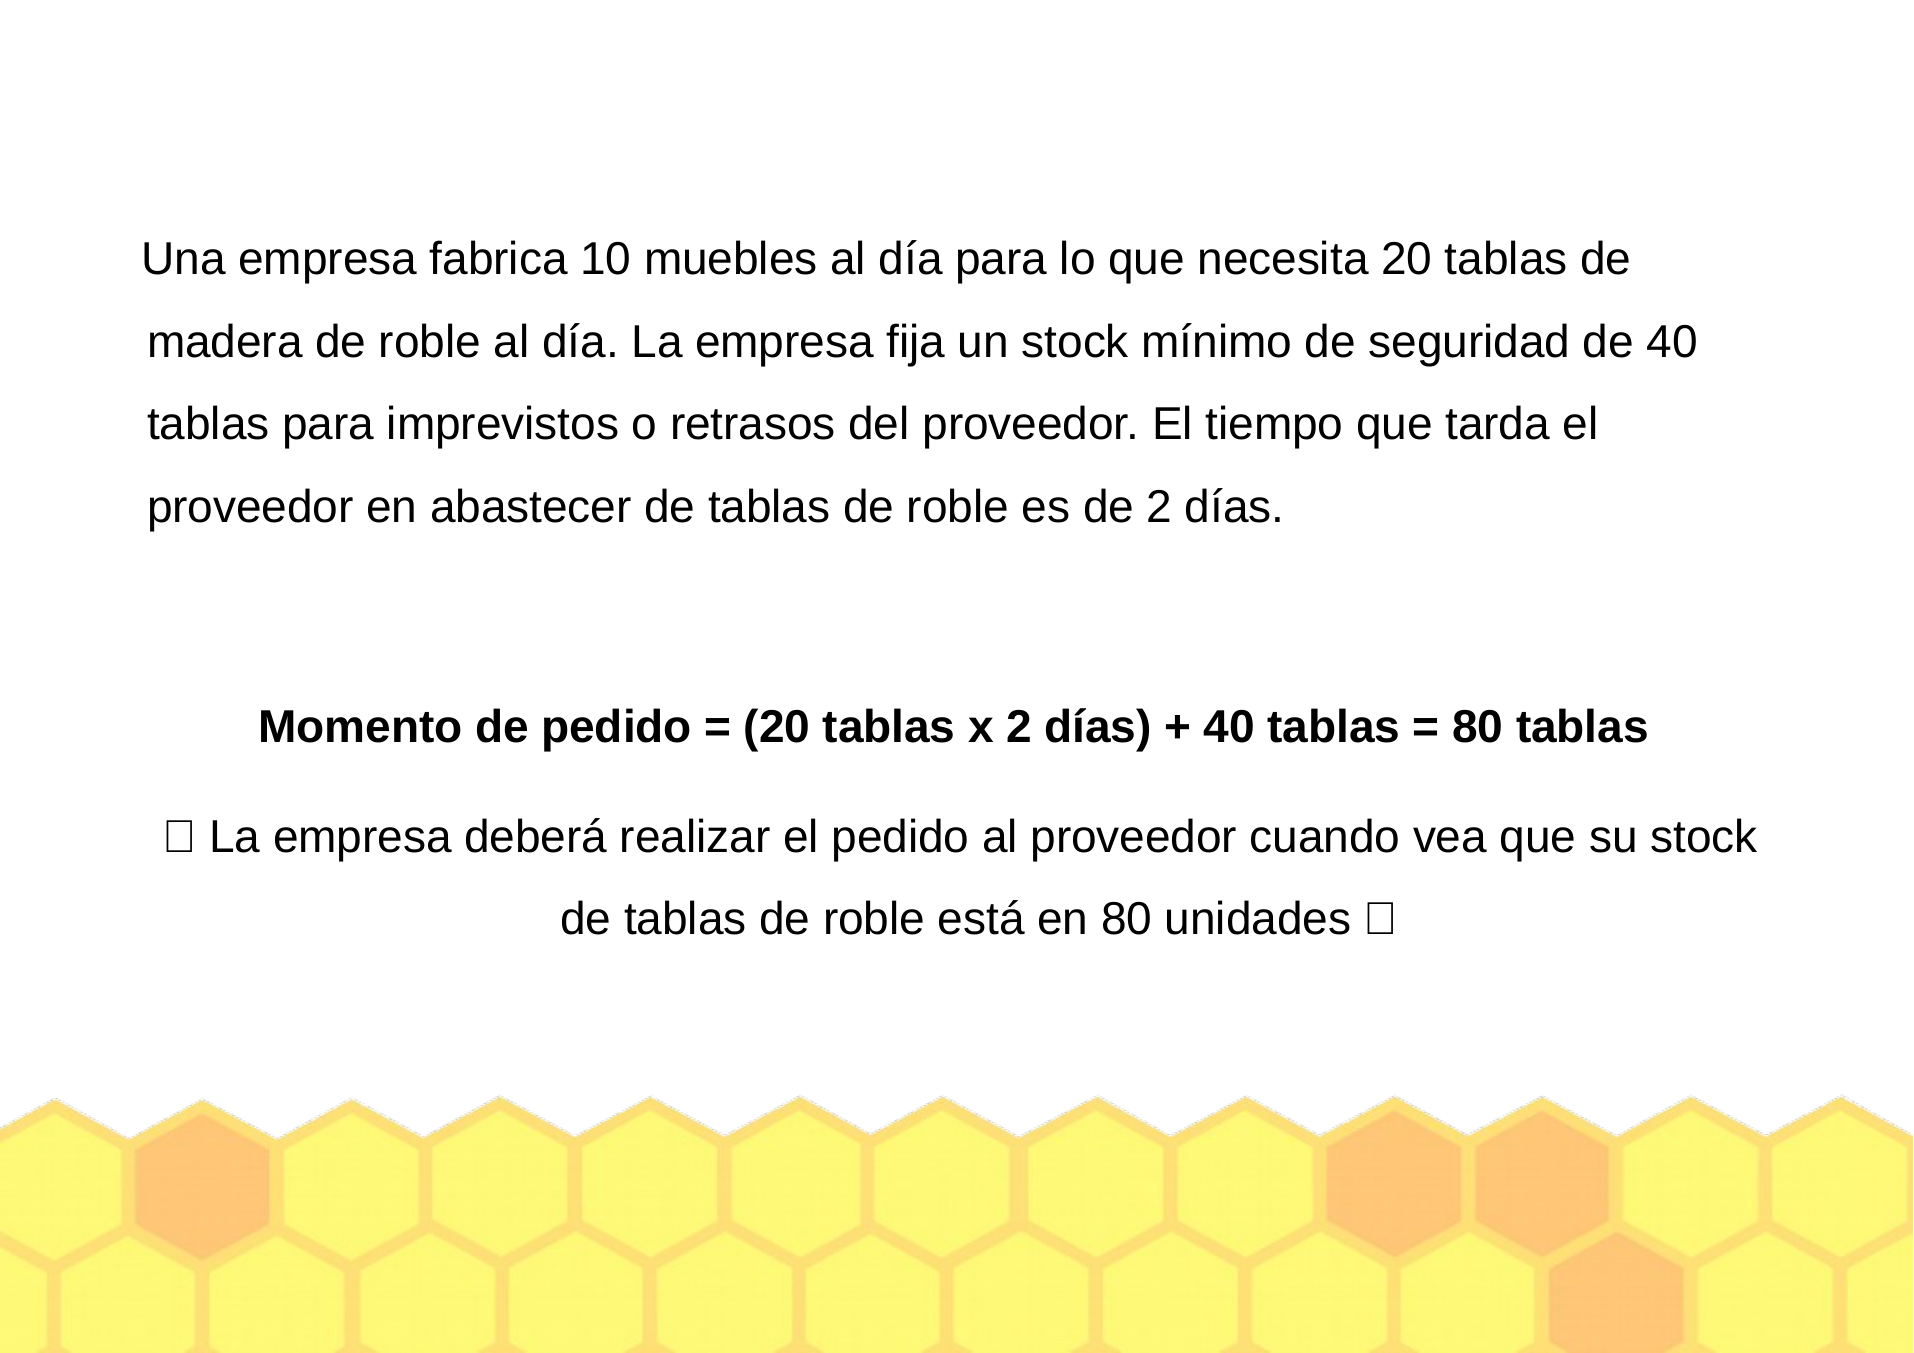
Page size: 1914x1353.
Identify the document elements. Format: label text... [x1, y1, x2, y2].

picture [0, 1092, 1913, 1353]
list Una empresa fabrica 10 muebles al día para lo que necesita 20 tablas de madera de roble al día. La empresa fija un stock mínimo de seguridad de 40 tablas para imprevistos o retrasos del proveedor. El tiempo que tarda el proveedor en abastecer de tablas de roble es de 2 días. Momento de pedido = (20 tablas x 2 días) + 40 tablas = 80 tablas  La empresa deberá realizar el pedido al proveedor cuando vea que su stock de tablas de roble está en 80 unidades  [95, 200, 1760, 957]
